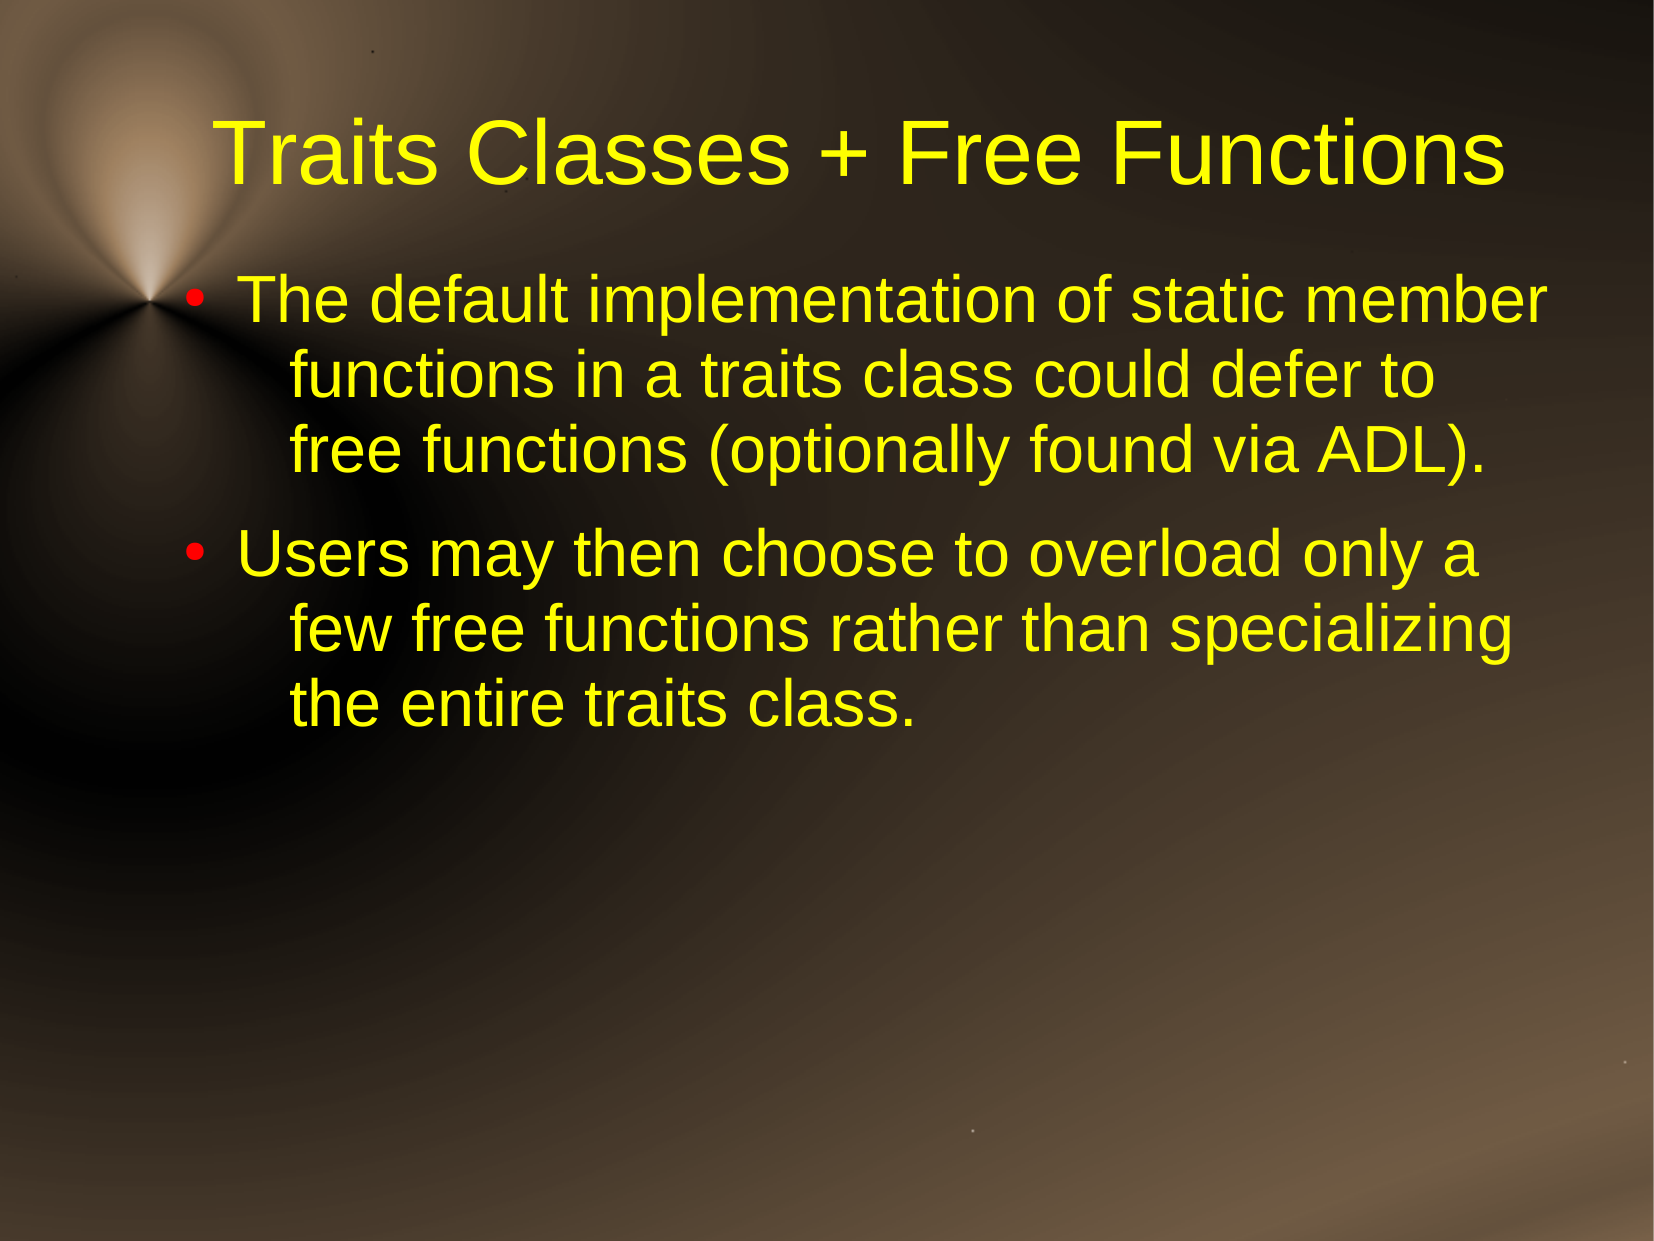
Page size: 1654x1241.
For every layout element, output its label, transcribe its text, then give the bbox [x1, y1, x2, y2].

title Traits Classes + Free Functions [150, 49, 1571, 257]
list The default implementation of static member functions in a traits class could defer to free functions (optionally found via ADL). Users may then choose to overload only a few free functions rather than specializing the entire traits class. [147, 262, 1571, 1094]
picture [0, 0, 1654, 1241]
